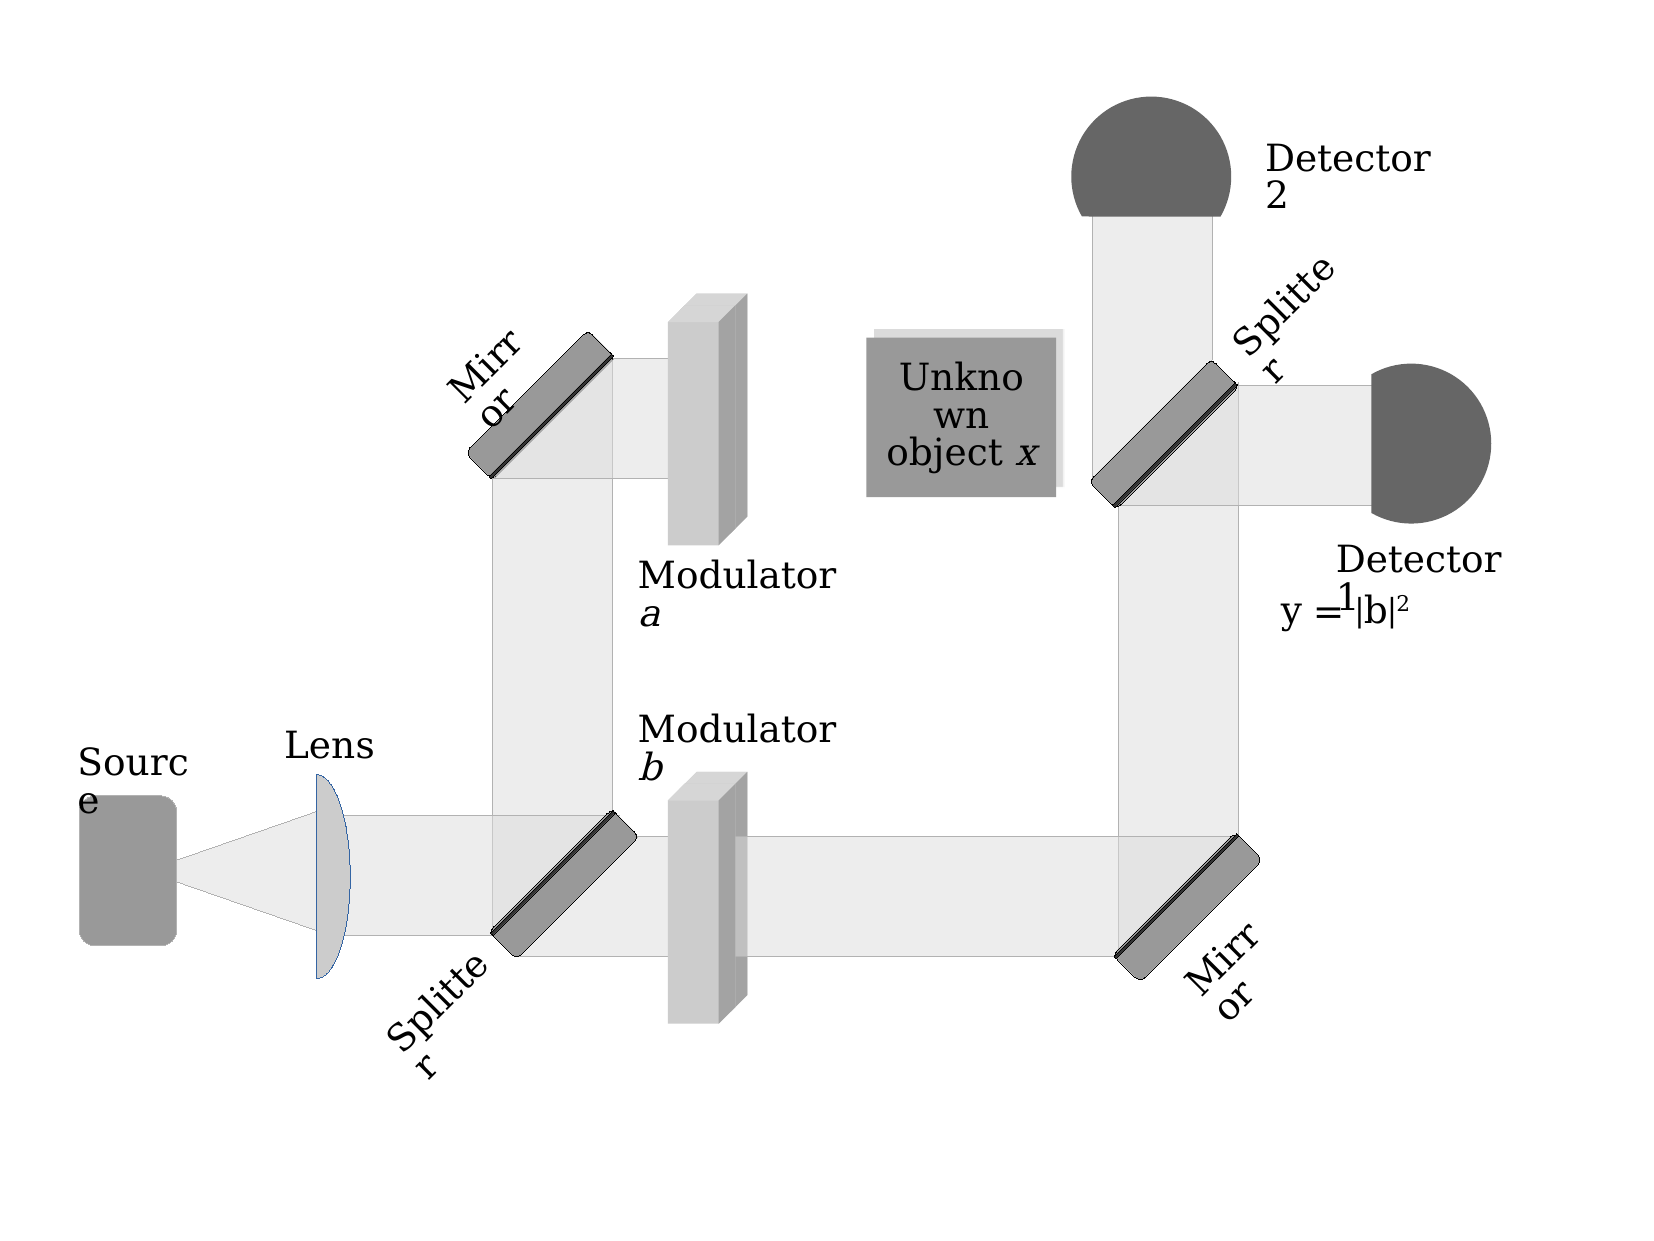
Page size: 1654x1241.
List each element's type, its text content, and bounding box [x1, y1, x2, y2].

text_box [79, 96, 1492, 1024]
text_box y = |b|2 [1266, 586, 1525, 643]
text_box Modulator b [622, 705, 863, 759]
text_box Modulator a [622, 551, 863, 606]
text_box Splitter [1212, 230, 1368, 386]
text_box Source [62, 738, 206, 799]
text_box Mirror [427, 292, 563, 427]
text_box Lens [269, 721, 413, 782]
text_box Detector 2 [1250, 134, 1453, 188]
text_box Splitter [365, 926, 522, 1083]
text_box Unknown object x [866, 337, 1057, 498]
text_box Mirror [1165, 885, 1300, 1020]
text_box Detector 1 [1321, 535, 1524, 586]
